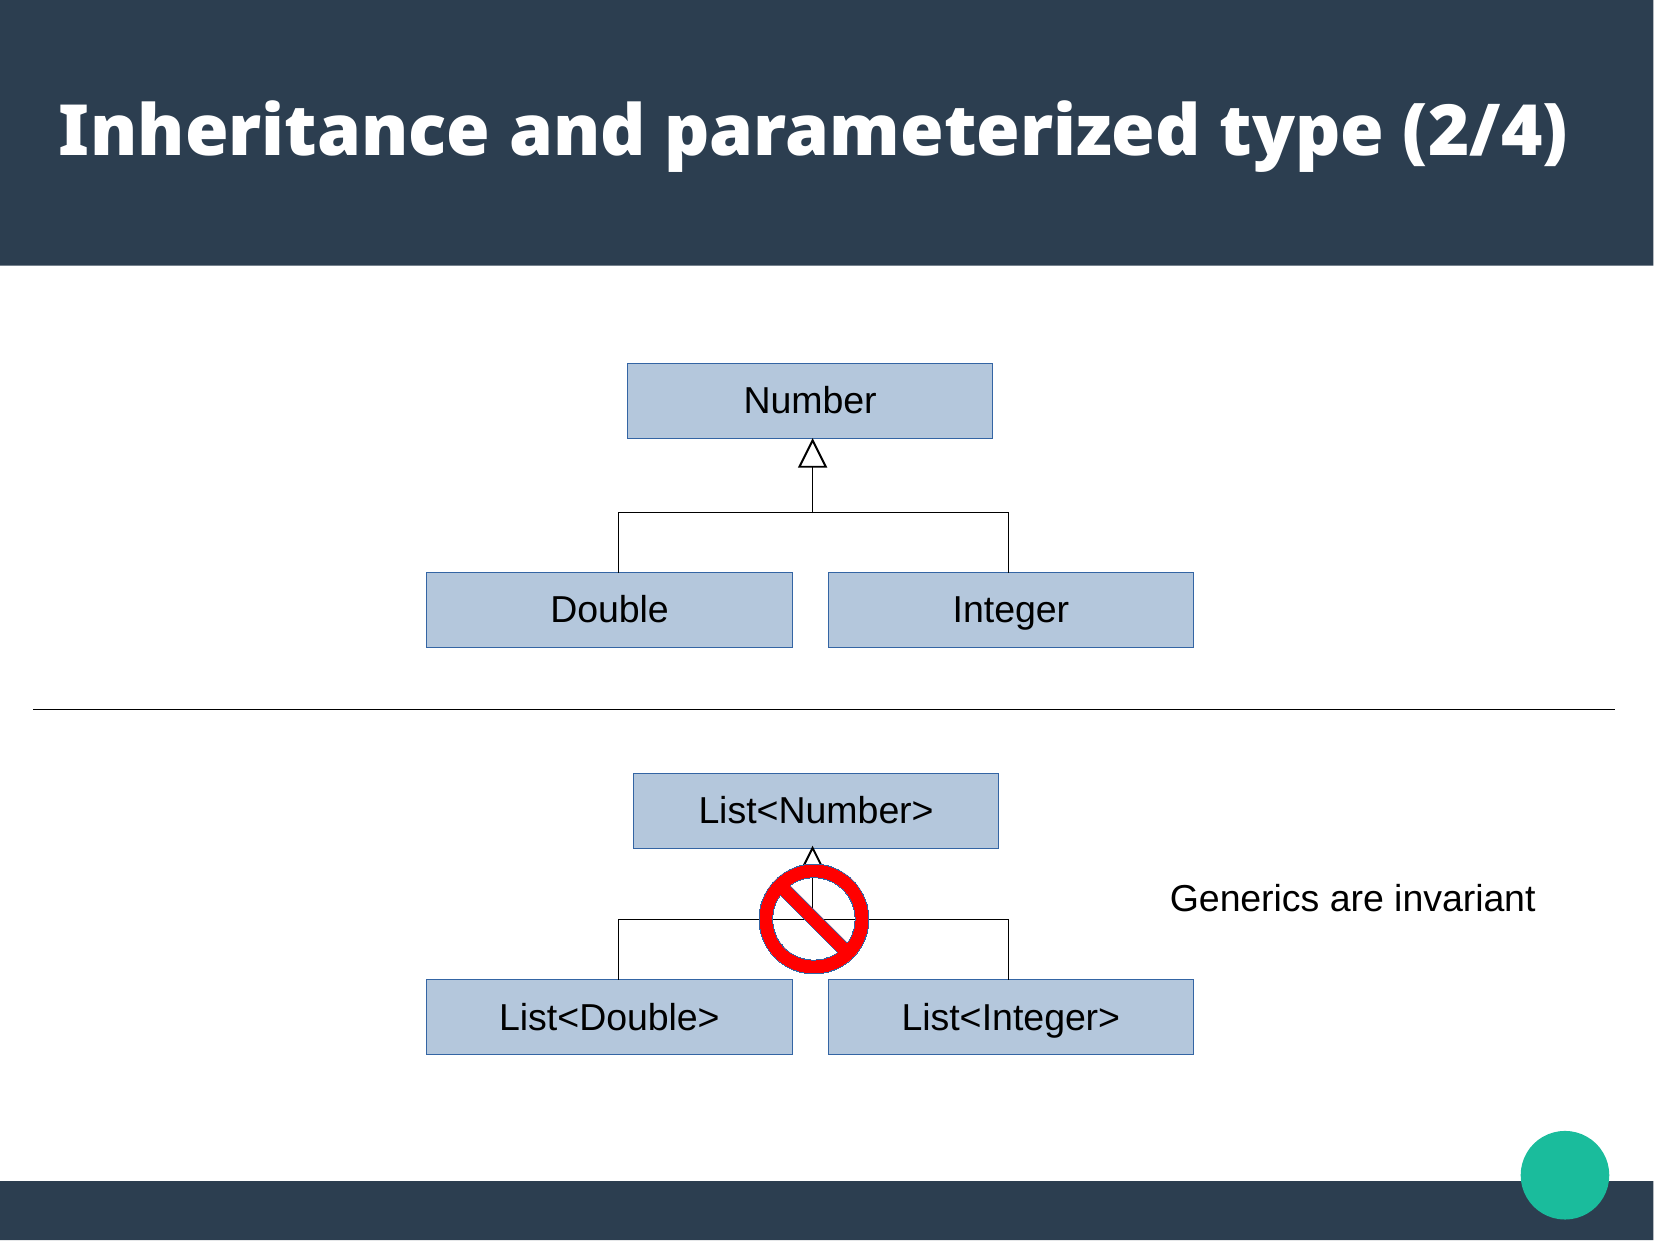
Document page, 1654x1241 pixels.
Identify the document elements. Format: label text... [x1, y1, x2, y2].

text_box List<Double> [426, 979, 793, 1055]
text_box Double [426, 572, 793, 648]
text_box Integer [828, 572, 1194, 648]
text_box List<Integer> [828, 979, 1194, 1055]
text_box Generics are invariant [1155, 870, 1551, 927]
text_box [759, 864, 869, 974]
title Inheritance and parameterized type (2/4) [59, 49, 1595, 207]
text_box Number [627, 363, 993, 439]
text_box List<Number> [633, 773, 999, 849]
